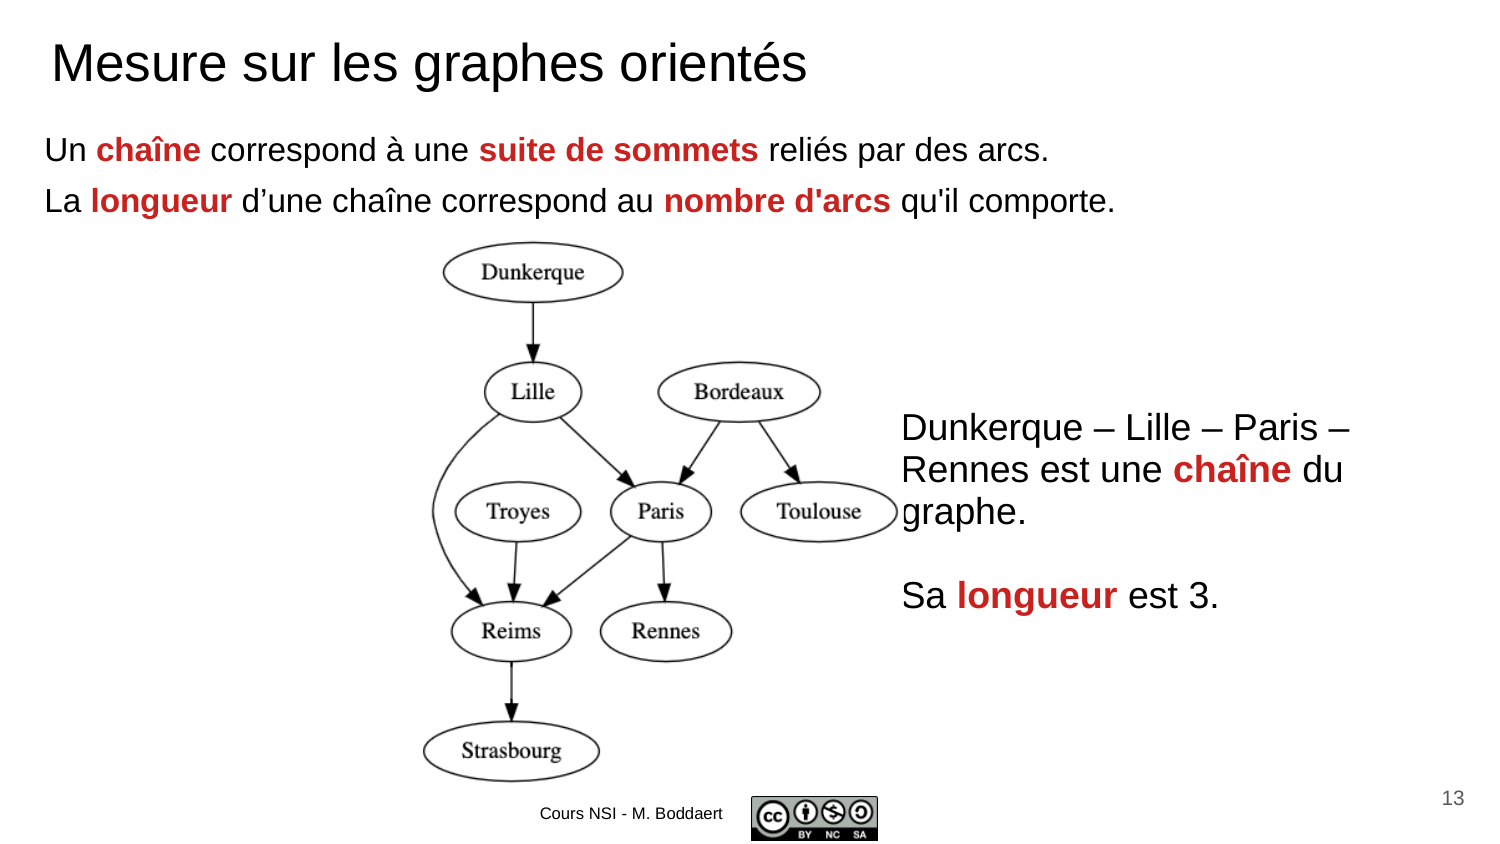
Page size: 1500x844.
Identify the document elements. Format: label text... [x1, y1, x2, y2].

picture [417, 236, 904, 788]
title Mesure sur les graphes orientés [51, 13, 1449, 108]
text_box Un chaîne correspond à une suite de sommets reliés par des arcs. La longueur d’une chaîne correspond au nombre d'arcs qu'il comporte. [29, 120, 1477, 237]
picture [751, 796, 878, 841]
text_box Dunkerque – Lille – Paris – Rennes est une chaîne du graphe. Sa longueur est 3. [904, 399, 1477, 589]
slide_number <numéro> [1389, 764, 1480, 830]
